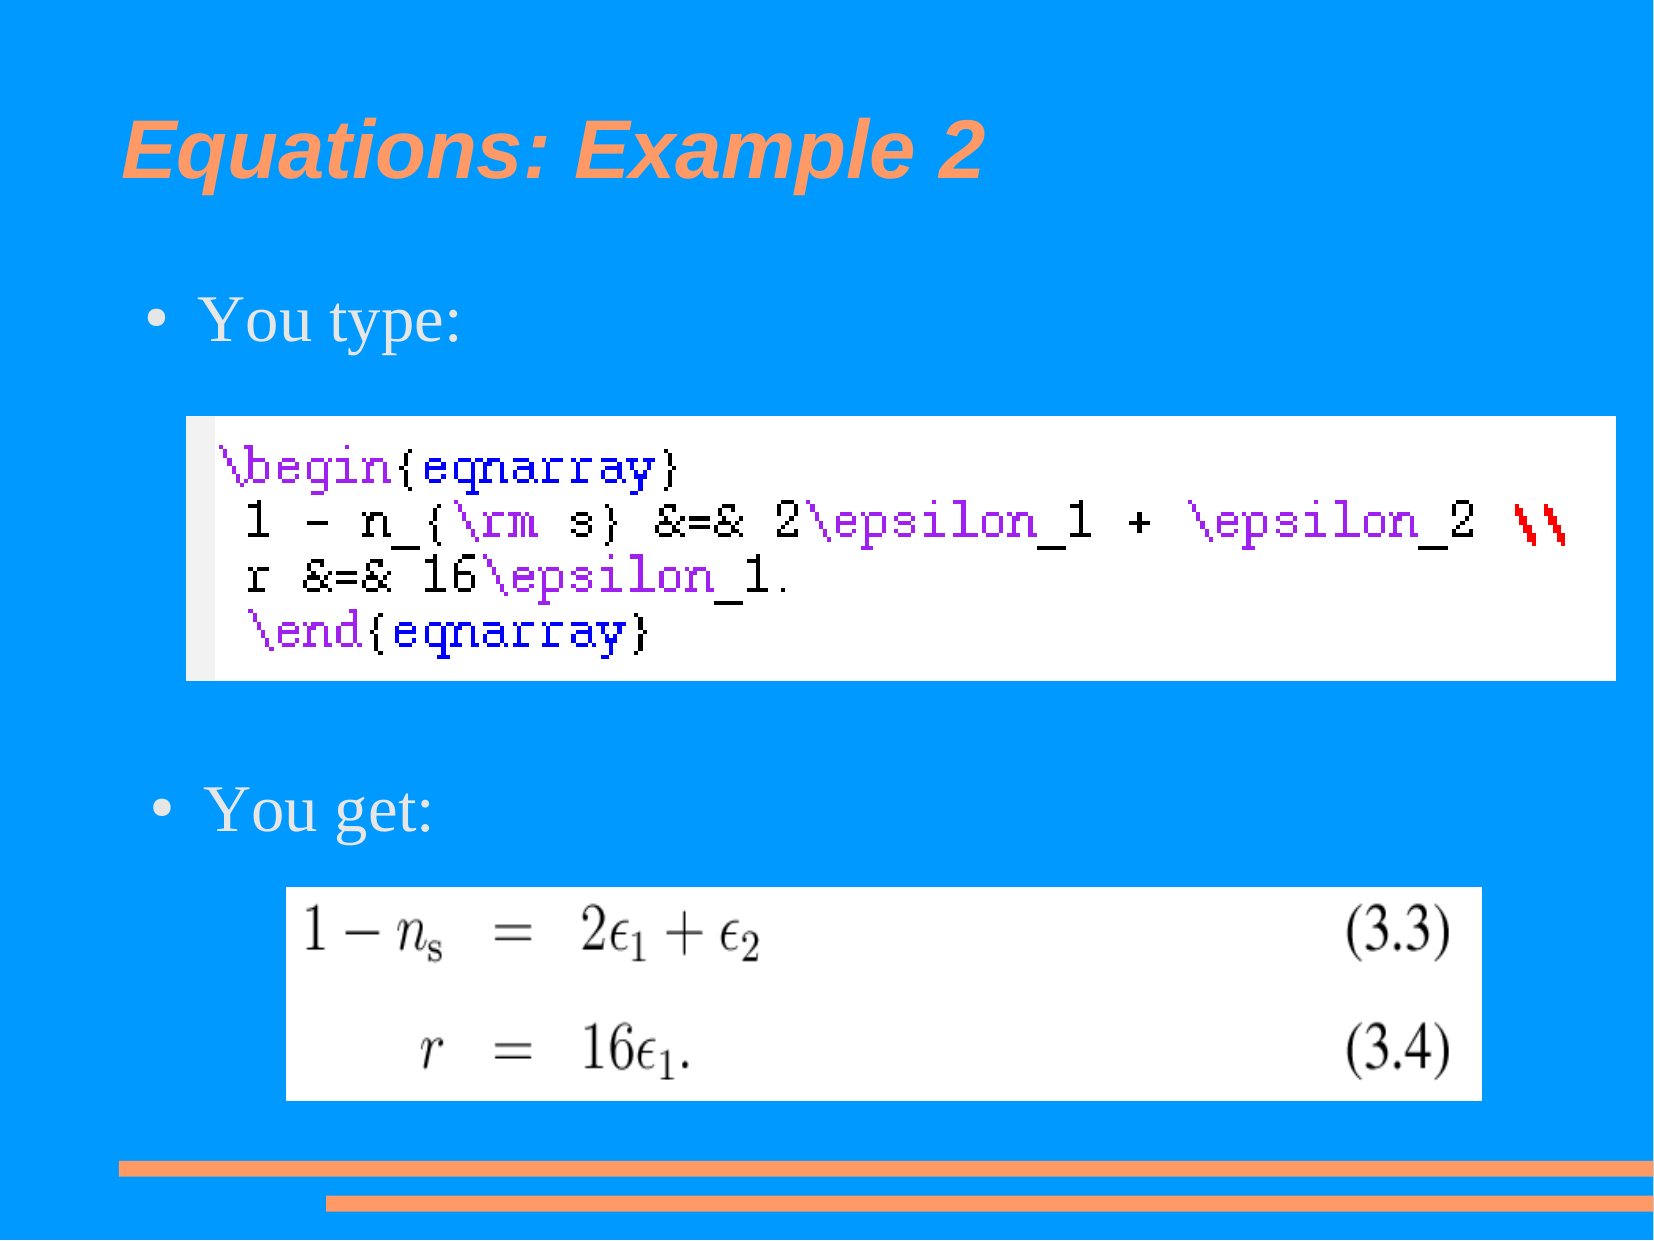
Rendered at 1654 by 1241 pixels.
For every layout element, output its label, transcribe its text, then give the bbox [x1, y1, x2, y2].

title Equations: Example 2 [121, 46, 1534, 254]
picture [186, 416, 1616, 681]
list You get: [132, 772, 1309, 861]
picture [286, 887, 1482, 1101]
list You type: [126, 282, 1303, 371]
